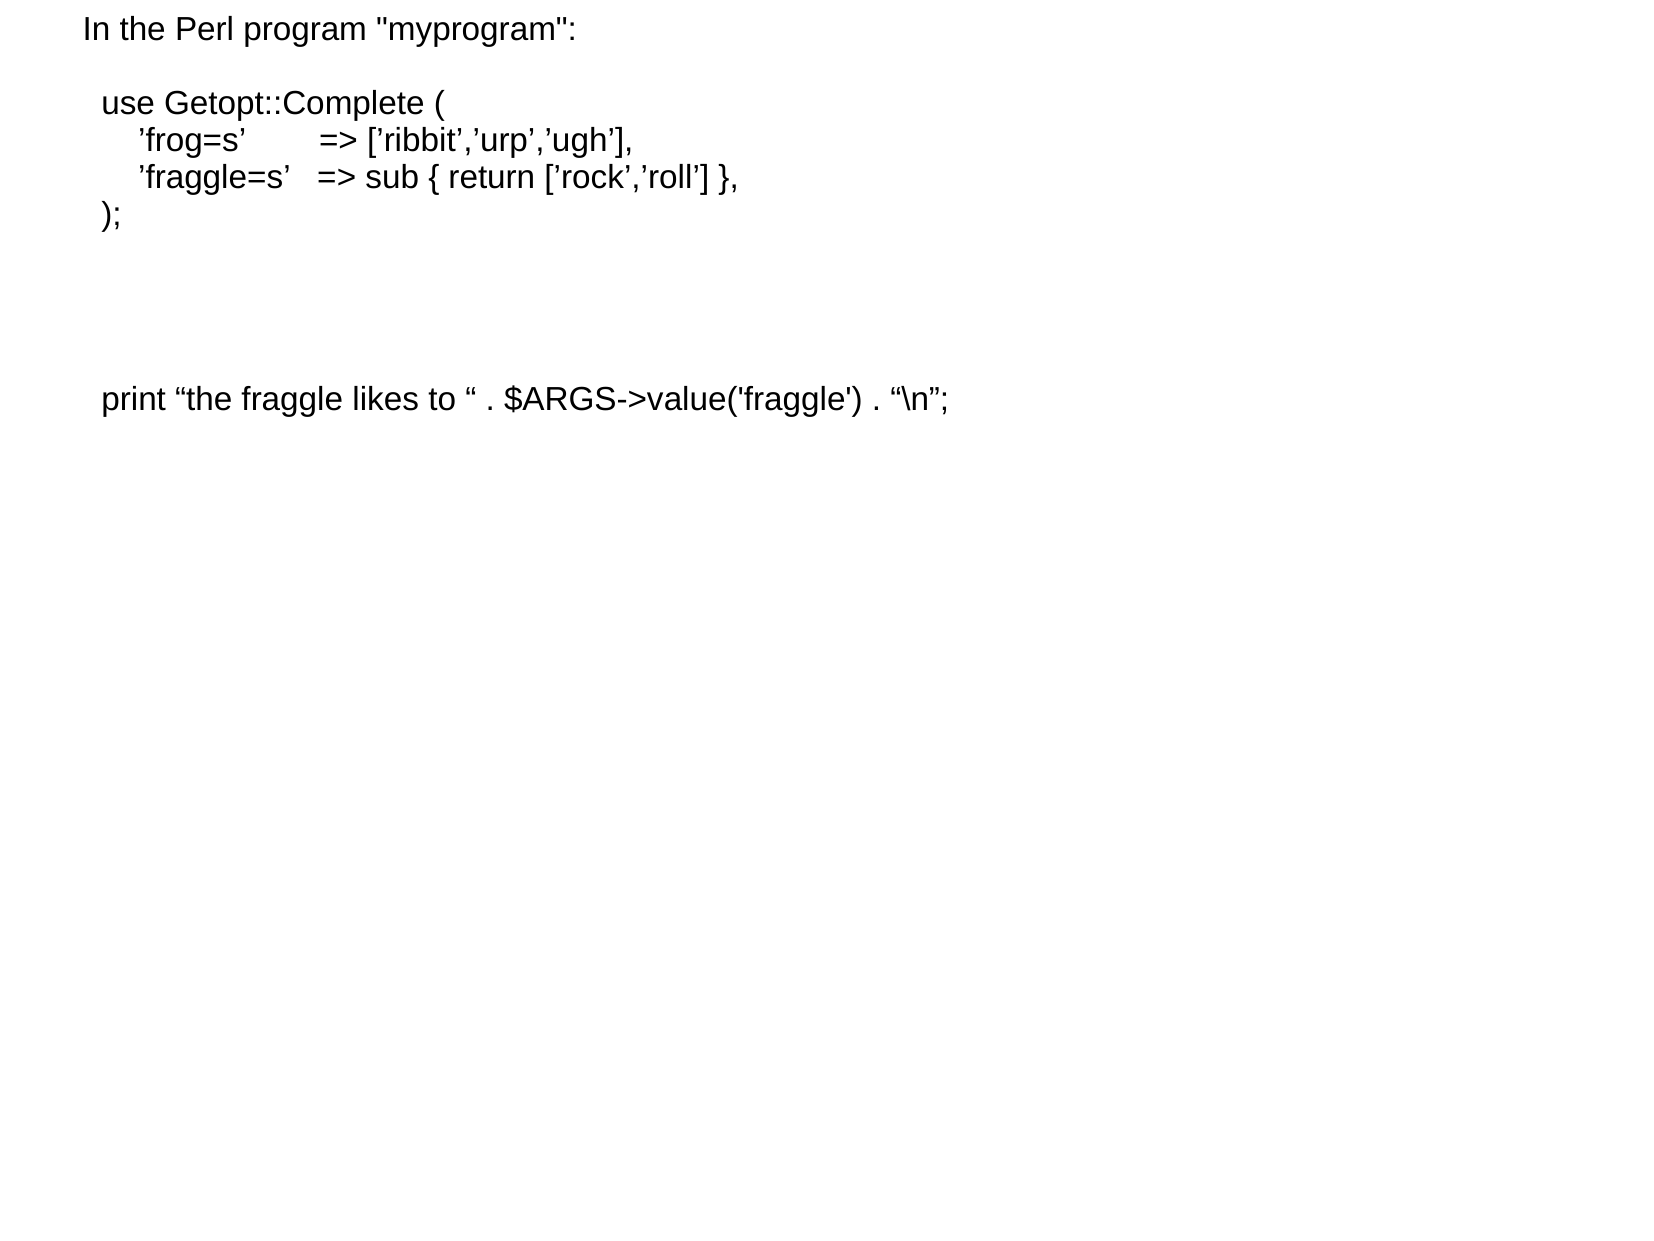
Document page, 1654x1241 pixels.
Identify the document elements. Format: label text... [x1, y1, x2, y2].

subtitle In the Perl program "myprogram": use Getopt::Complete ( ’frog=s’ => [’ribbit’,’urp’,’ugh’], ’fraggle=s’ => sub { return [’rock’,’roll’] }, ); print “the fraggle likes to “ . $ARGS->value('fraggle') . “\n”; [82, 10, 1571, 1070]
